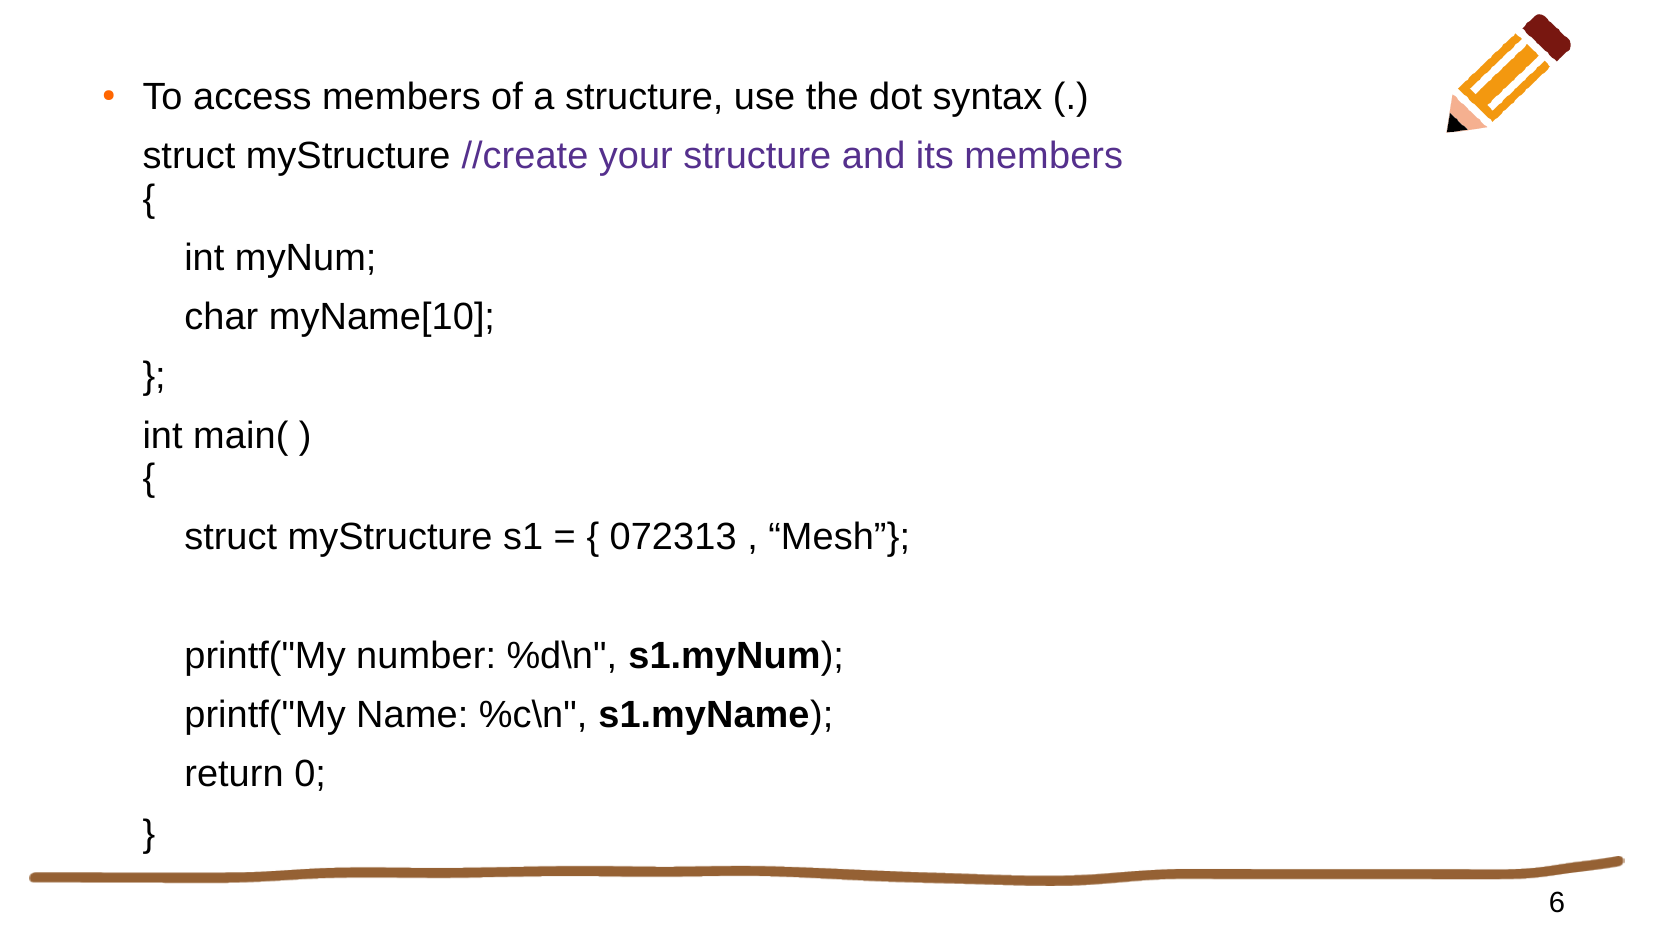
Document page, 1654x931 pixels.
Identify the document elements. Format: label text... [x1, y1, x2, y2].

picture [1446, 14, 1571, 75]
picture [29, 856, 1625, 886]
list To access members of a structure, use the dot syntax (.) struct myStructure //create your structure and its members { int myNum; char myName[10]; }; int main( ) { struct myStructure s1 = { 072313 , “Mesh”}; printf("My number: %d\n", s1.myNum); printf("My Name: %c\n", s1.myName); return 0; } [88, 75, 1576, 863]
